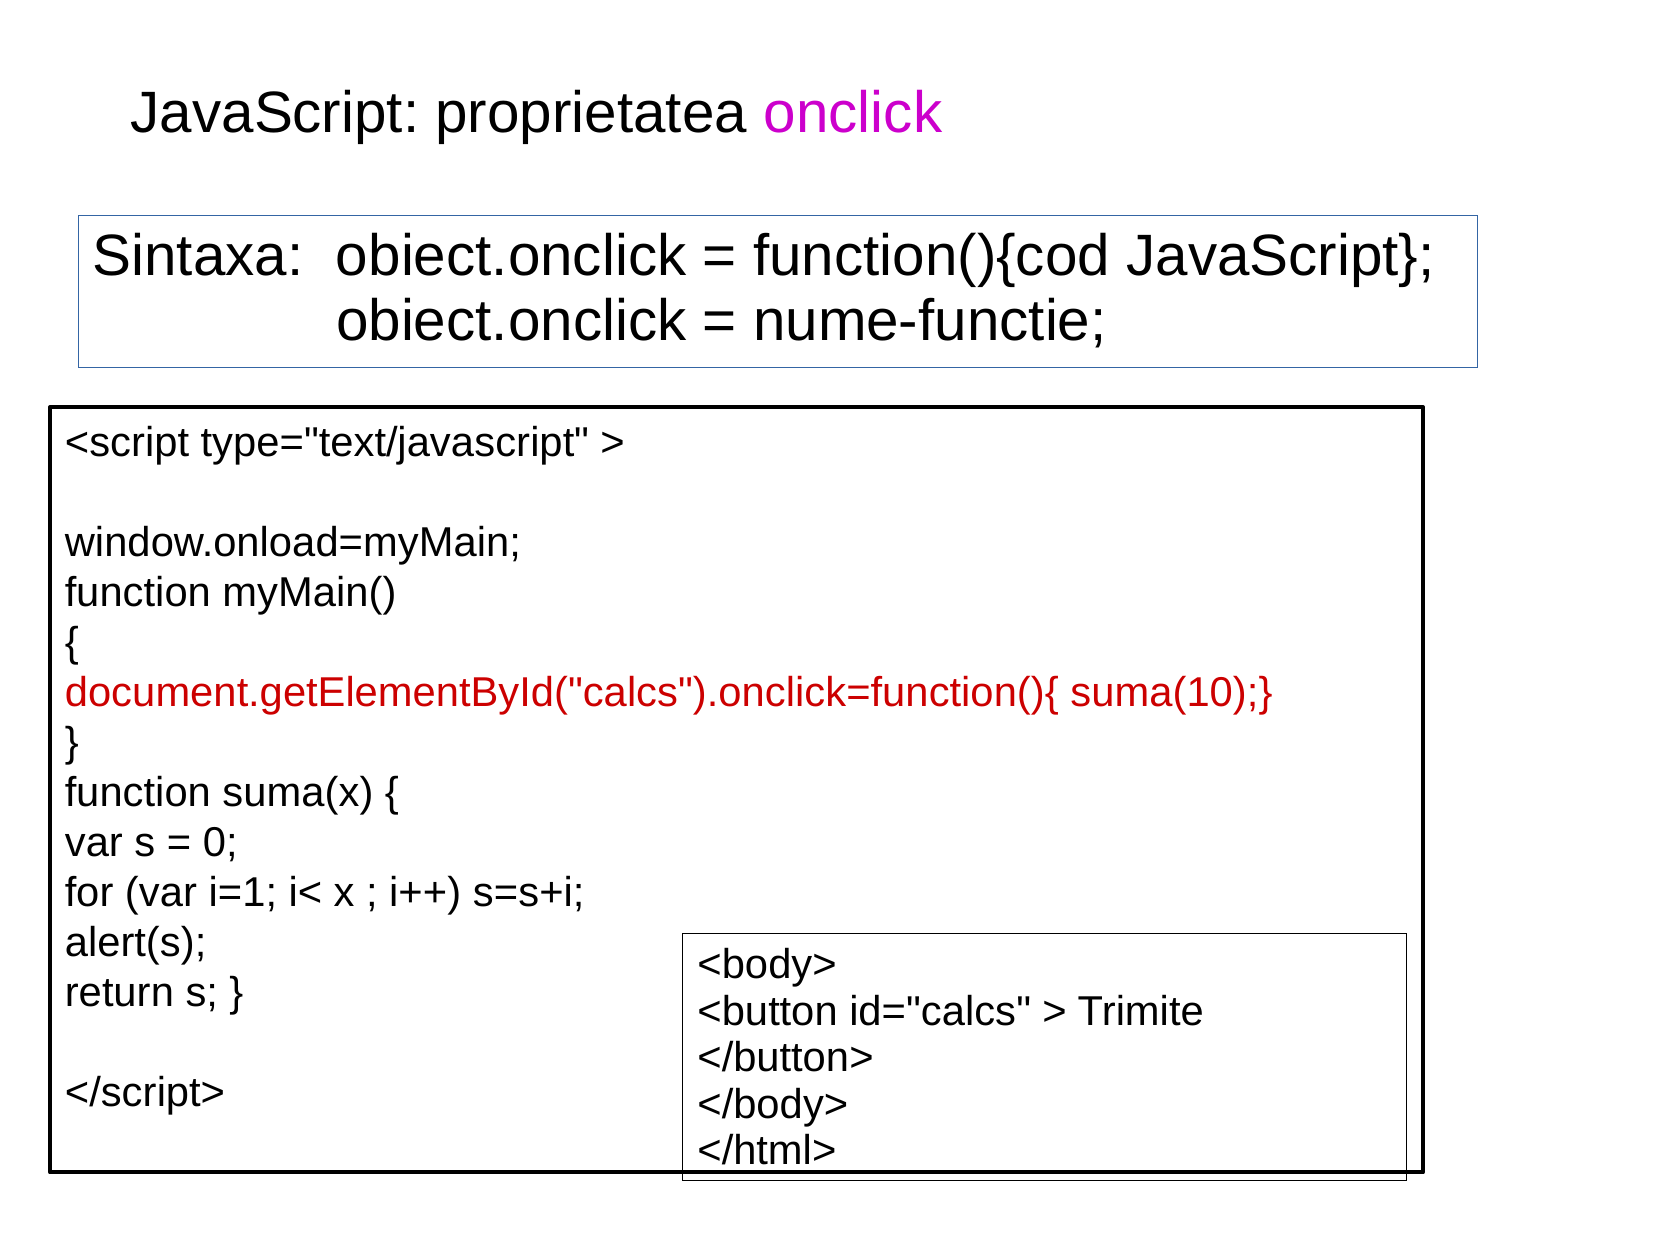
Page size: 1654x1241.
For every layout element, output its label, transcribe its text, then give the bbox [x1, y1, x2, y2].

text_box <script type="text/javascript" > window.onload=myMain; function myMain() { document.getElementById("calcs").onclick=function(){ suma(10);} } function suma(x) { var s = 0; for (var i=1; i< x ; i++) s=s+i; alert(s); return s; } </script> [49, 407, 1423, 1173]
text_box Sintaxa: obiect.onclick = function(){cod JavaScript}; obiect.onclick = nume-functie; [78, 215, 1478, 368]
text_box <body> <button id="calcs" > Trimite </button> </body> </html> [682, 933, 1407, 1181]
text_box JavaScript: proprietatea onclick [115, 72, 966, 163]
